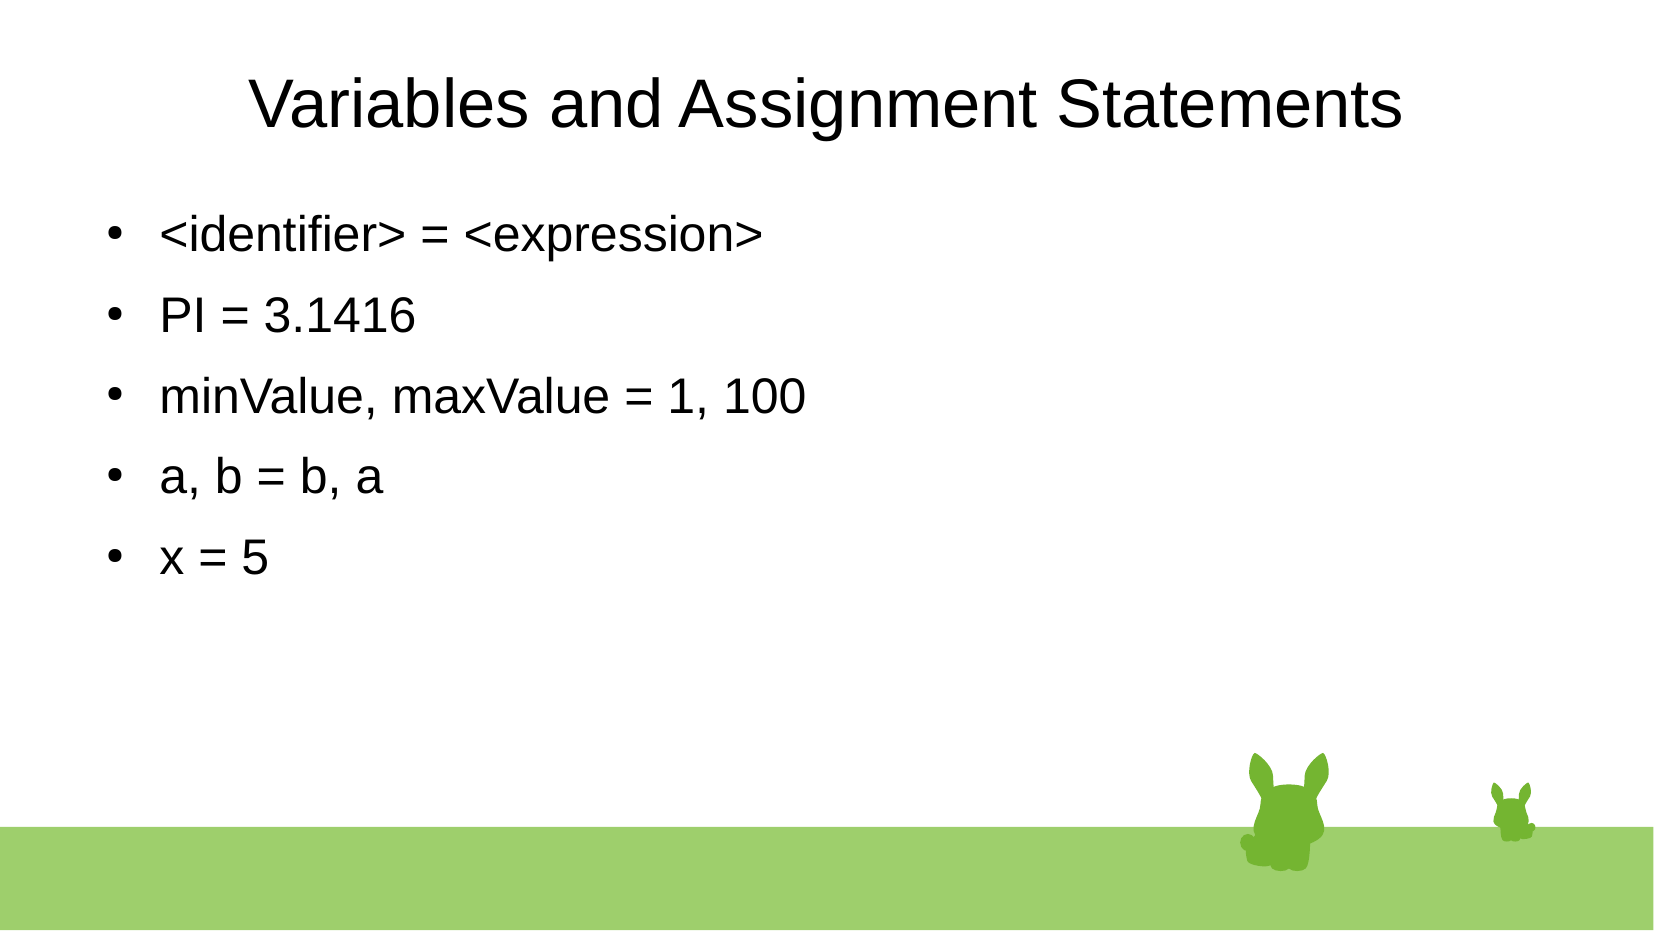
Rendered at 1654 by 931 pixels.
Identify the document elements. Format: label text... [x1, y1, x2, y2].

title Variables and Assignment Statements [88, 29, 1565, 178]
list <identifier> = <expression> PI = 3.1416 minValue, maxValue = 1, 100 a, b = b, a x = 5 [88, 206, 1565, 739]
